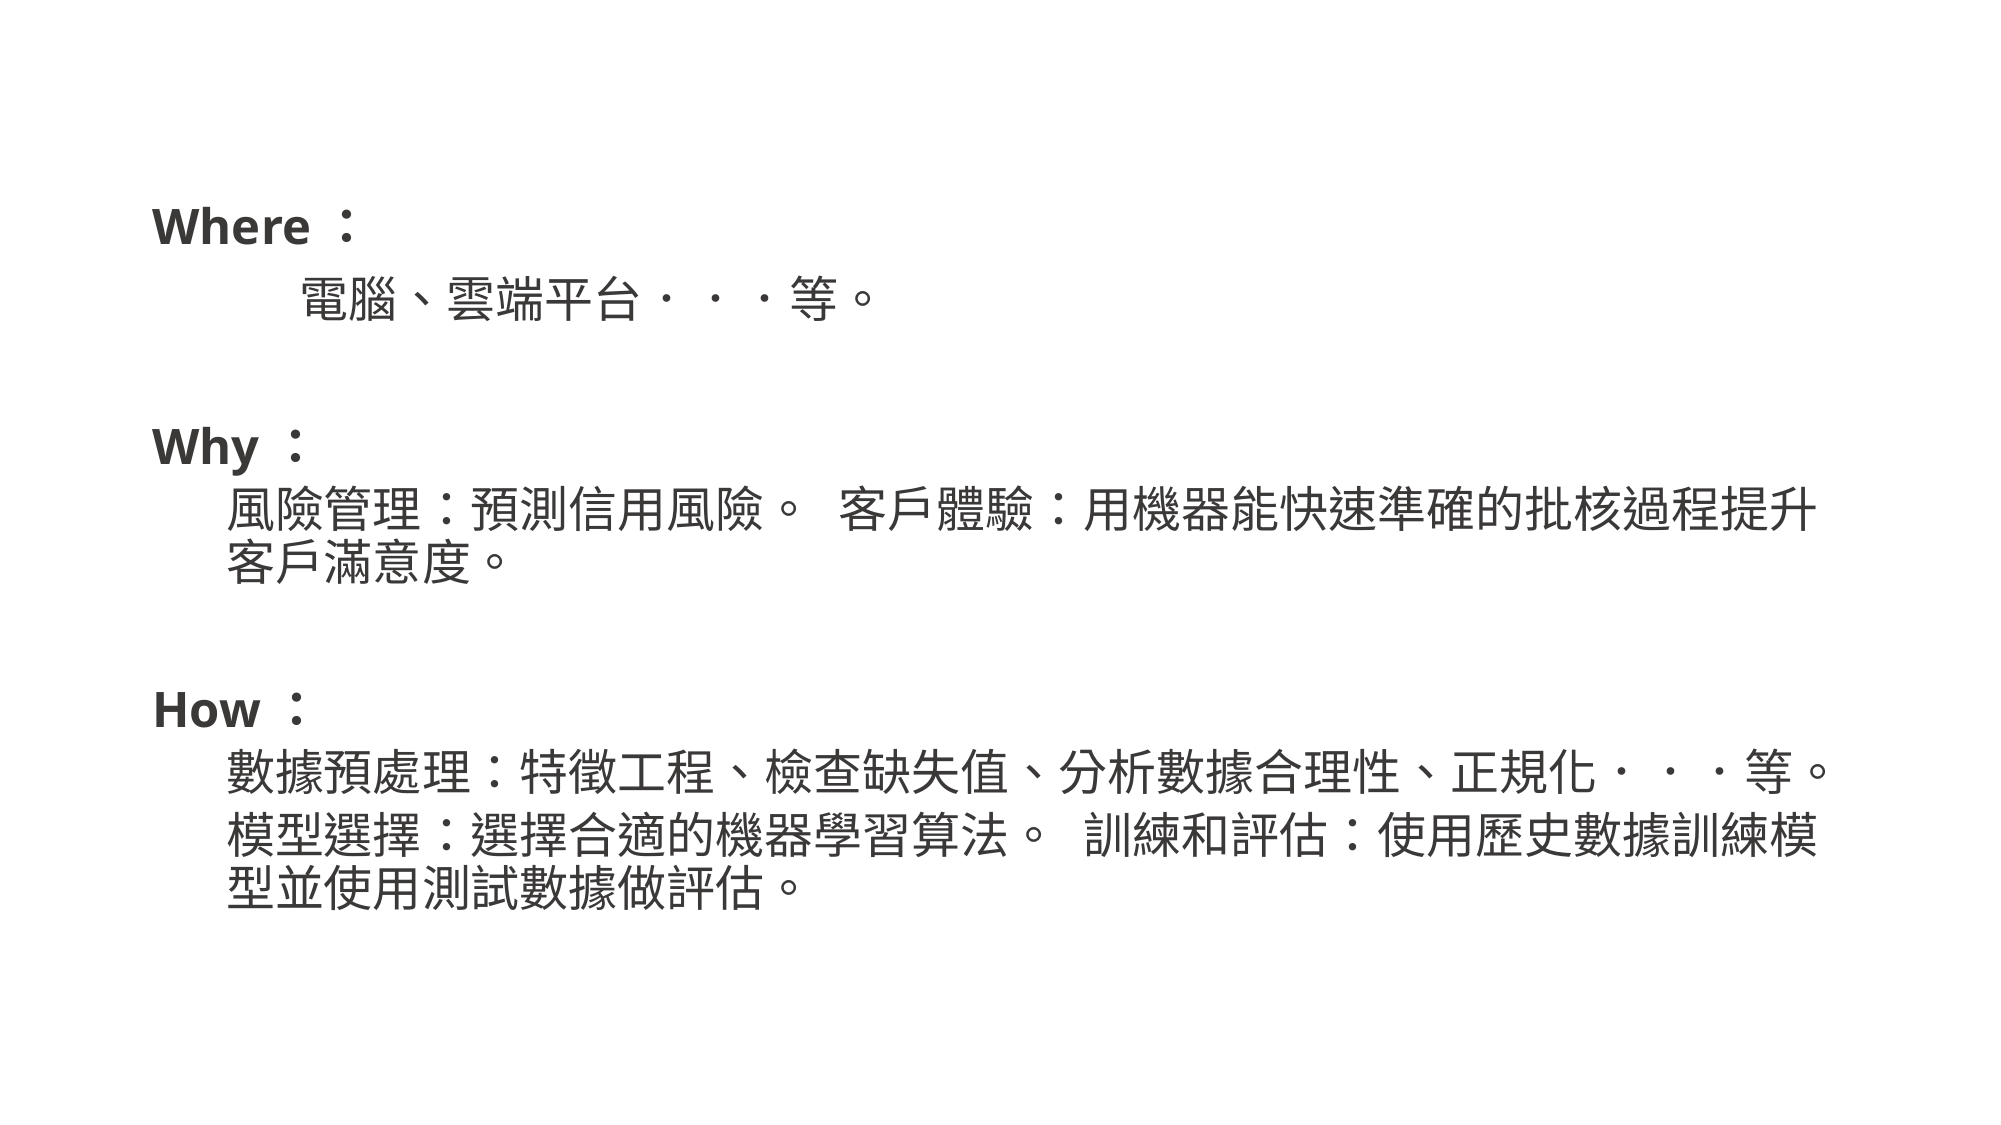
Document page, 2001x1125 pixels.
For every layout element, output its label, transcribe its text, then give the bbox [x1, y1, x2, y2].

list Where： 電腦、雲端平台．．．等。 Why： 風險管理：預測信用風險。 客戶體驗：用機器能快速準確的批核過程提升客戶滿意度。 How： 數據預處理：特徵工程、檢查缺失值、分析數據合理性、正規化．．．等。 模型選擇：選擇合適的機器學習算法。 訓練和評估：使用歷史數據訓練模型並使用測試數據做評估。 [137, 194, 1863, 950]
